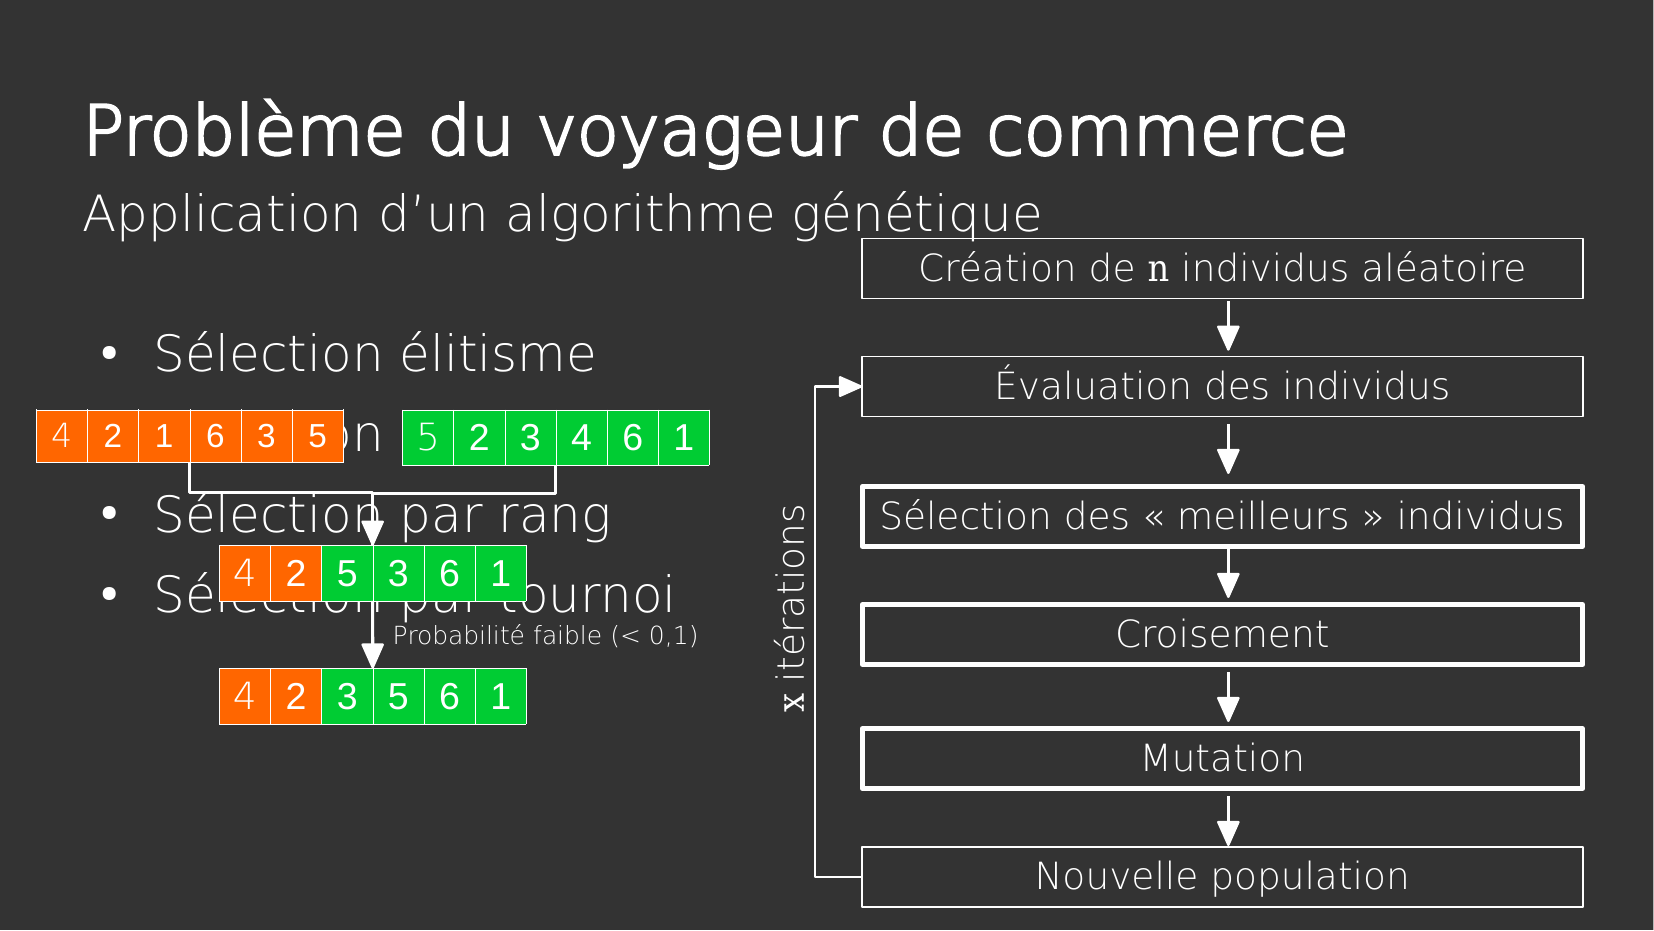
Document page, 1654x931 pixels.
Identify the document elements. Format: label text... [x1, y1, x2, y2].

table_header 6 [425, 669, 475, 724]
table_header 4 [37, 411, 87, 462]
table_header 5 [374, 669, 424, 724]
table_header 5 [403, 411, 453, 465]
table_header 3 [322, 669, 373, 724]
table_header 1 [659, 411, 709, 465]
text_box Nouvelle population [862, 846, 1583, 907]
text_box x itérations [768, 484, 821, 733]
table_header 3 [506, 411, 556, 465]
text_box Croisement [865, 607, 1580, 662]
table_header 4 [557, 411, 607, 465]
title Problème du voyageur de commerce [82, 78, 1571, 177]
table_header 4 [220, 546, 270, 601]
table_header 2 [454, 411, 505, 465]
table_header 6 [608, 411, 658, 465]
text_box Sélection des « meilleurs » individus [865, 489, 1580, 544]
list Sélection élitisme Sélection par roulette Sélection par rang Sélection par tournoi [82, 324, 768, 892]
table_header 2 [271, 669, 321, 724]
table_header 2 [271, 546, 321, 601]
table_header 5 [322, 546, 373, 601]
table_header 1 [476, 546, 526, 601]
text_box Probabilité faible (< 0,1) [377, 614, 721, 662]
table_header 1 [139, 411, 190, 462]
table_header 2 [88, 411, 138, 462]
table_header 3 [242, 411, 292, 462]
table_header 6 [425, 546, 475, 601]
table_header 5 [293, 411, 343, 462]
text_box Mutation [865, 731, 1580, 786]
table_header 4 [220, 669, 270, 724]
table_header 3 [374, 546, 424, 601]
text_box Évaluation des individus [862, 356, 1583, 417]
title Application d’un algorithme génétique [82, 177, 1571, 251]
table_header 6 [191, 411, 241, 462]
text_box Création de n individus aléatoire [862, 238, 1583, 299]
table_header 1 [476, 669, 526, 724]
